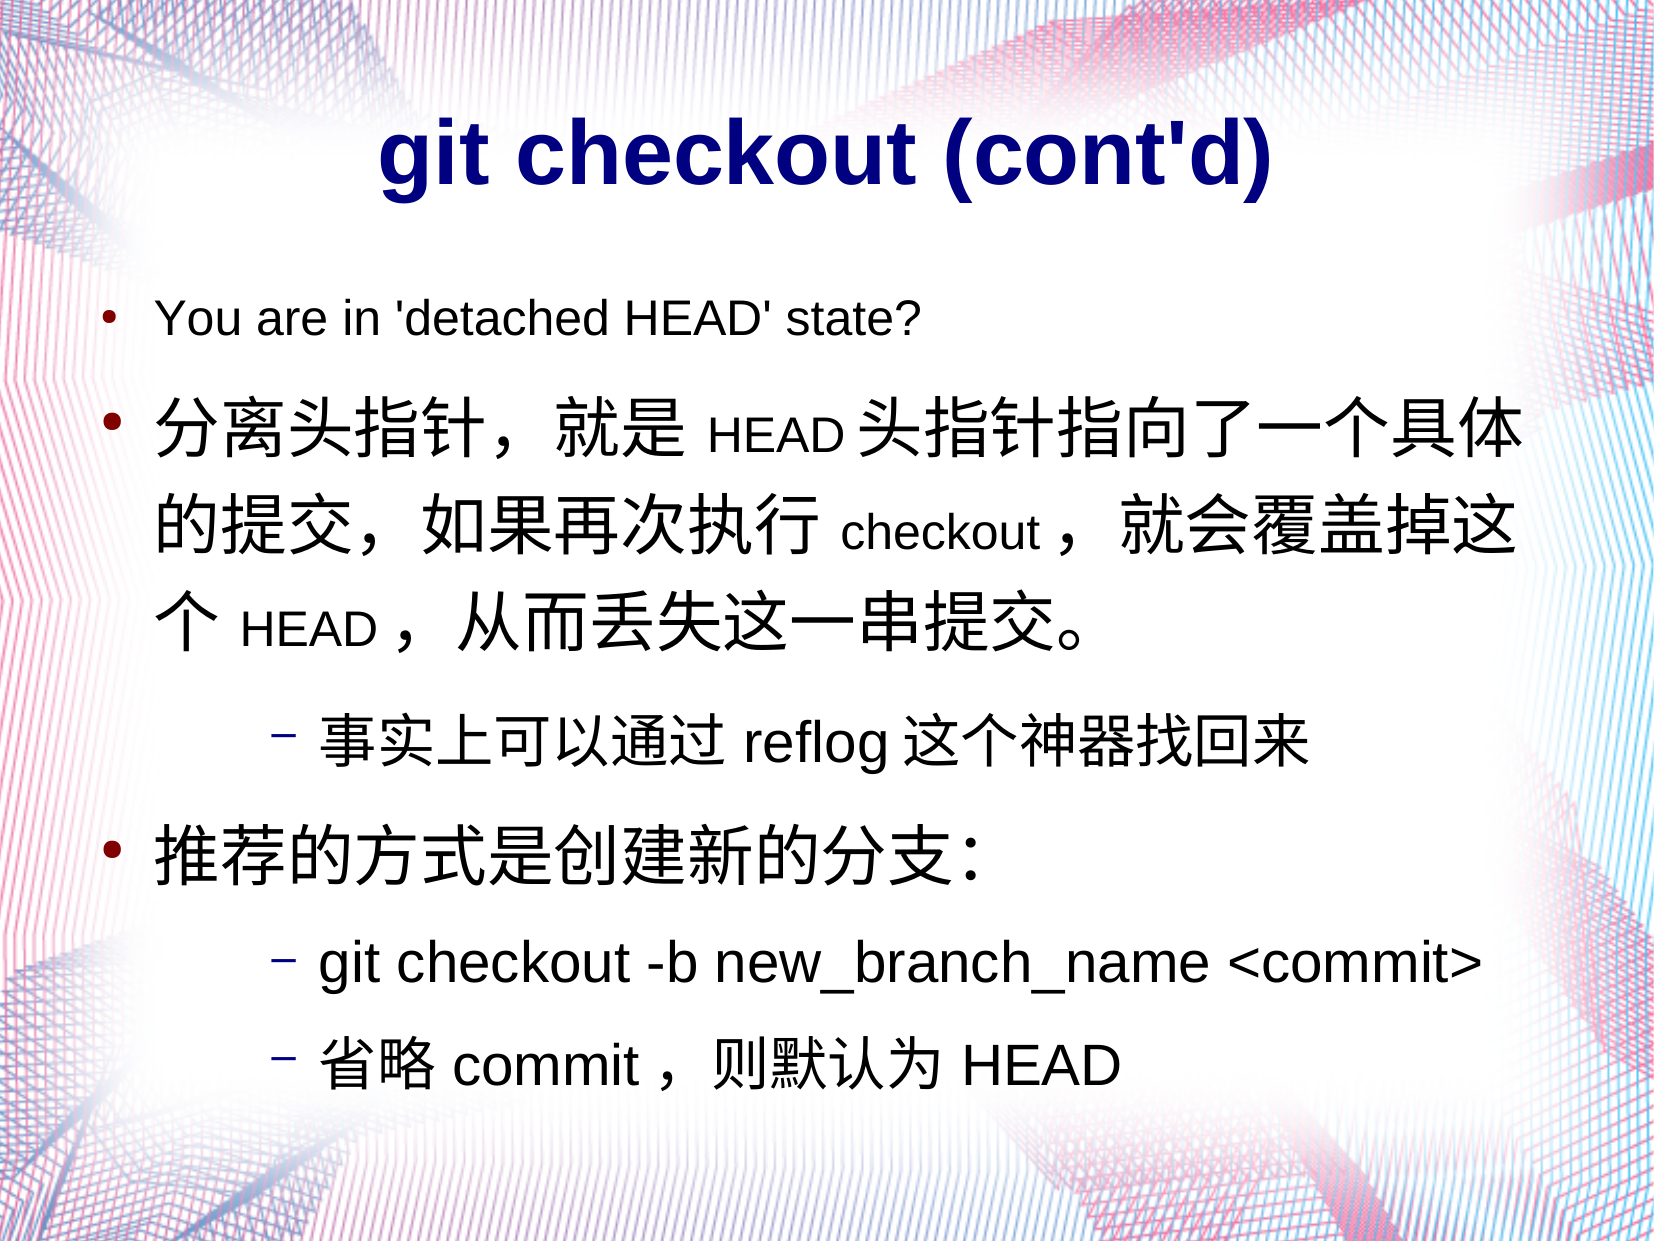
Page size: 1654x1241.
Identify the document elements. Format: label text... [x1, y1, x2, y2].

picture [0, 0, 1654, 1241]
list You are in 'detached HEAD' state? 分离头指针，就是HEAD头指针指向了一个具体的提交，如果再次执行checkout，就会覆盖掉这个HEAD，从而丢失这一串提交。 事实上可以通过reflog这个神器找回来 推荐的方式是创建新的分支： git checkout -b new_branch_name <commit> 省略commit，则默认为HEAD [82, 290, 1571, 1078]
title git checkout (cont'd) [82, 49, 1571, 257]
